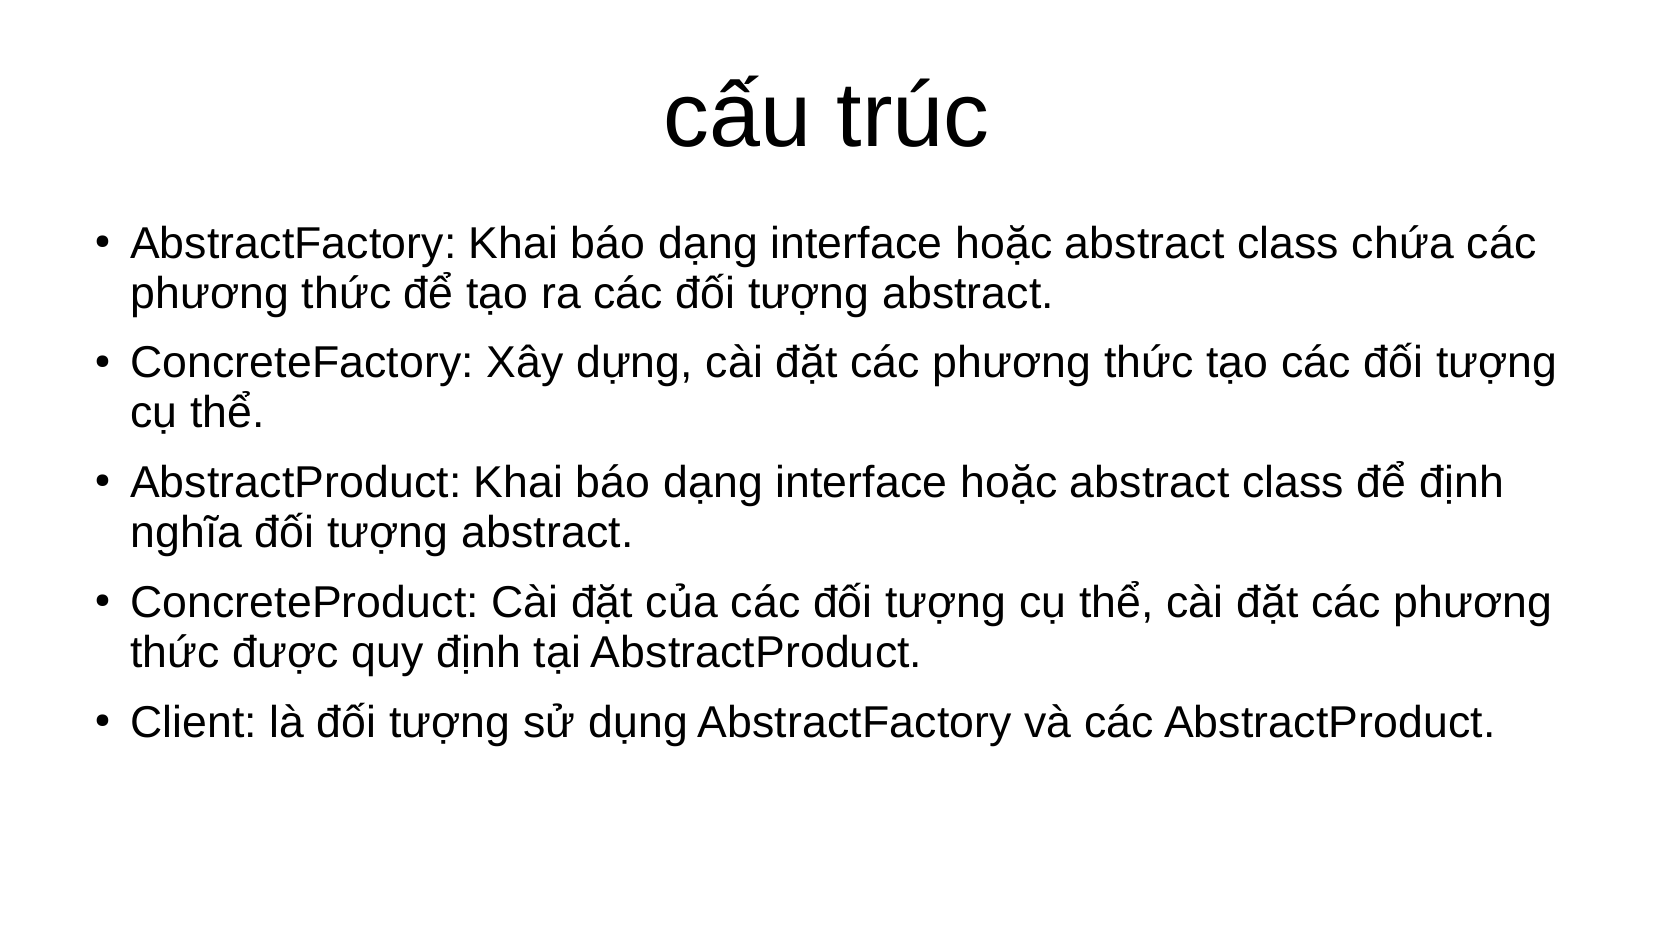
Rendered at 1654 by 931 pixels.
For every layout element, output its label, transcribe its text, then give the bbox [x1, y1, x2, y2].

list AbstractFactory: Khai báo dạng interface hoặc abstract class chứa các phương thức để tạo ra các đối tượng abstract. ConcreteFactory: Xây dựng, cài đặt các phương thức tạo các đối tượng cụ thể. AbstractProduct: Khai báo dạng interface hoặc abstract class để định nghĩa đối tượng abstract. ConcreteProduct: Cài đặt của các đối tượng cụ thể, cài đặt các phương thức được quy định tại AbstractProduct. Client: là đối tượng sử dụng AbstractFactory và các AbstractProduct. [82, 217, 1571, 758]
title cấu trúc [82, 37, 1571, 193]
